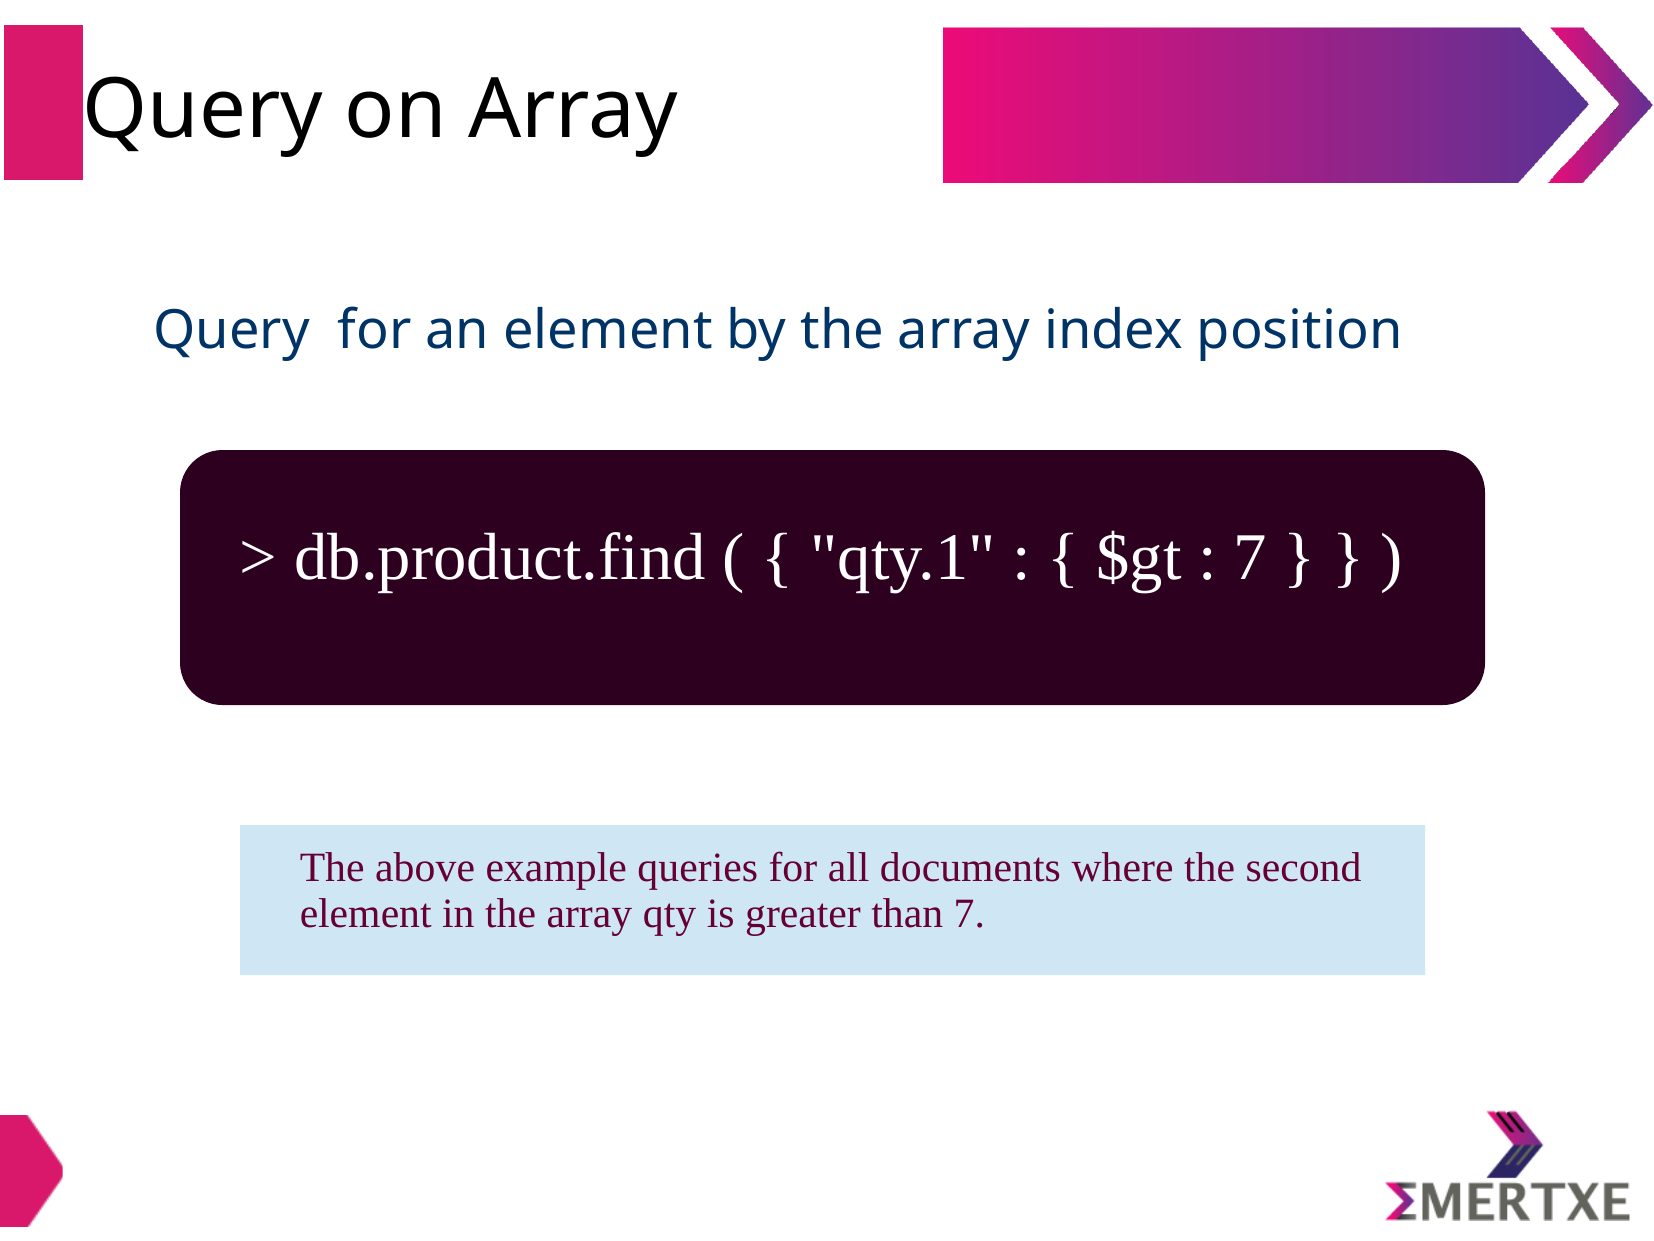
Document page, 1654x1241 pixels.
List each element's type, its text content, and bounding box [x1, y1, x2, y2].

text_box [240, 825, 1426, 976]
picture [1571, 27, 1653, 183]
picture [1385, 1107, 1631, 1221]
text_box The above example queries for all documents where the second element in the array qty is greater than 7. [285, 837, 1426, 946]
list Query for an element by the array index position [82, 290, 1571, 1010]
title Query on Array [82, 2, 1571, 210]
text_box [180, 450, 1486, 706]
text_box > db.product.find ( { "qty.1" : { $gt : 7 } } ) [225, 513, 1426, 676]
